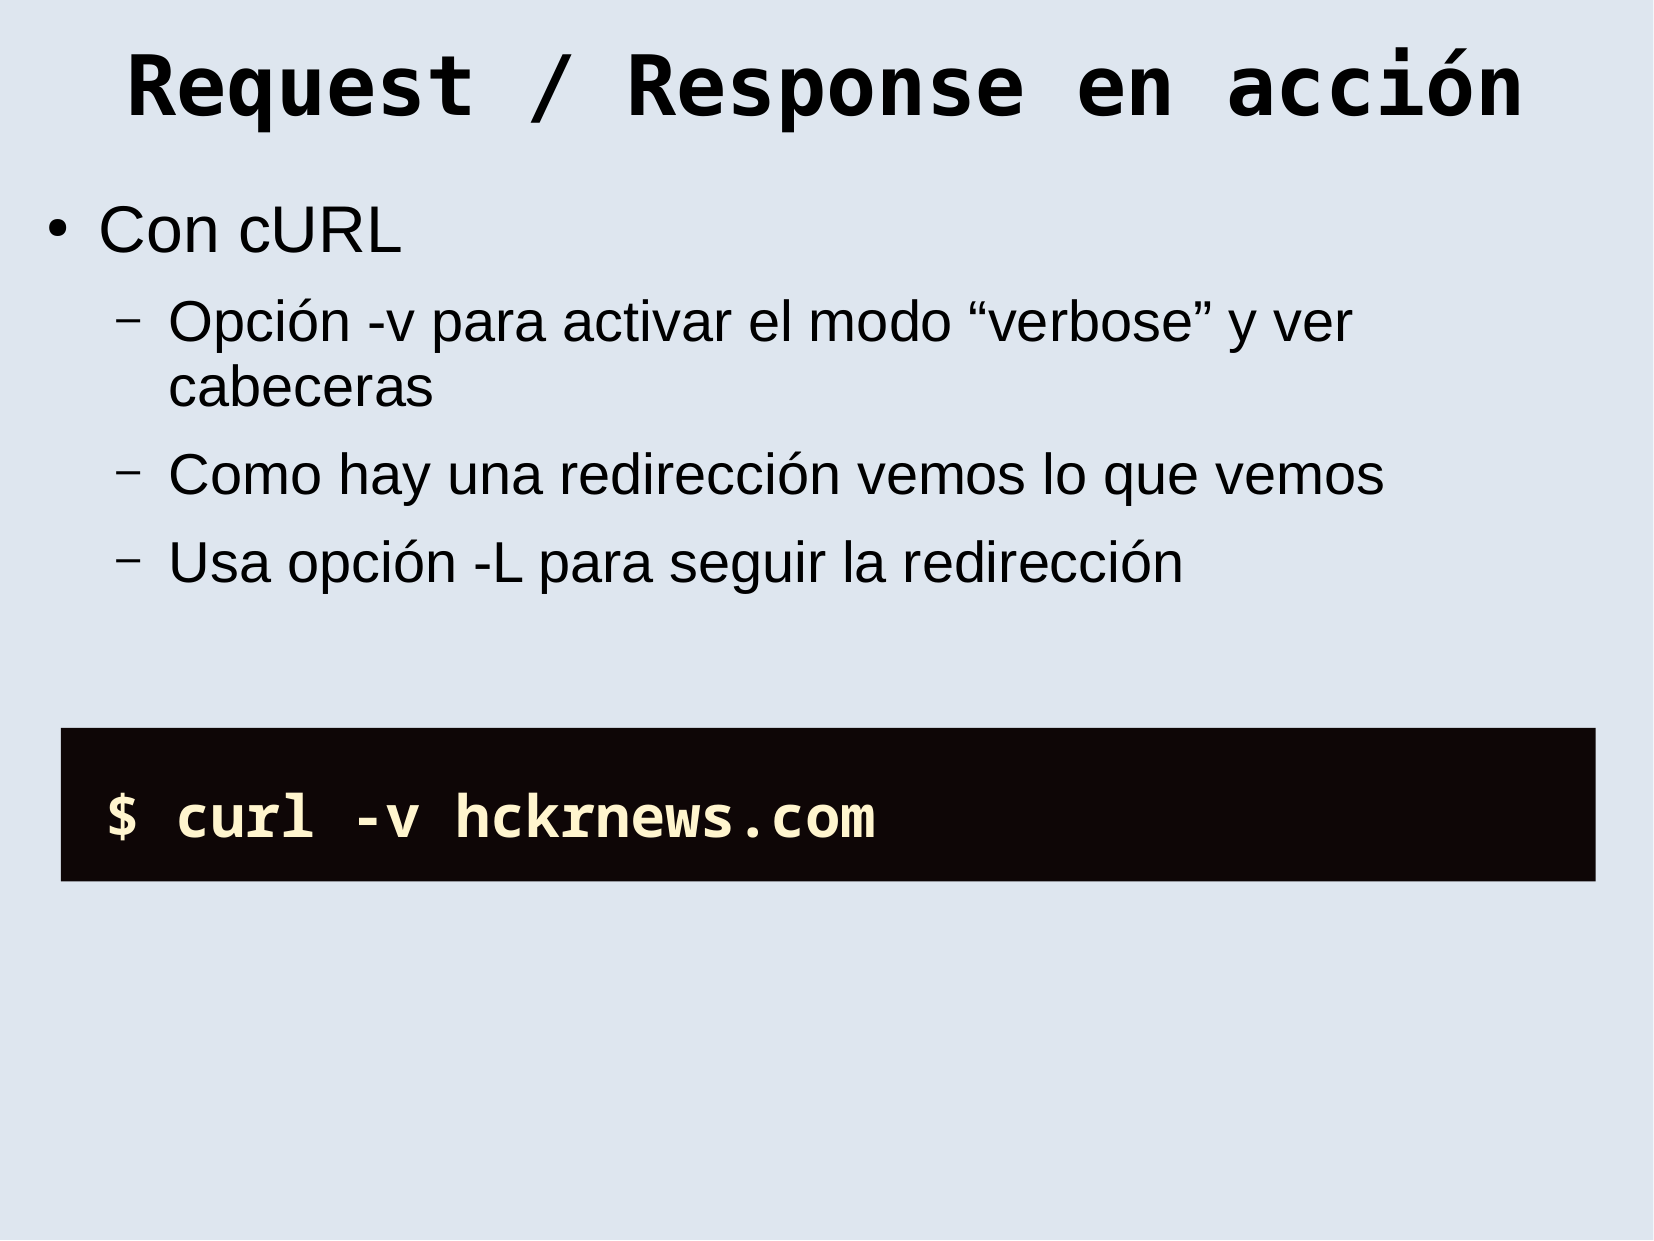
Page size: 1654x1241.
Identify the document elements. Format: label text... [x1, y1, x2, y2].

title Request / Response en acción [82, 19, 1571, 154]
text_box $ curl -v hckrnews.com [60, 727, 1596, 882]
list Con cURL Opción -v para activar el modo “verbose” y ver cabeceras Como hay una redirección vemos lo que vemos Usa opción -L para seguir la redirección [28, 192, 1620, 597]
